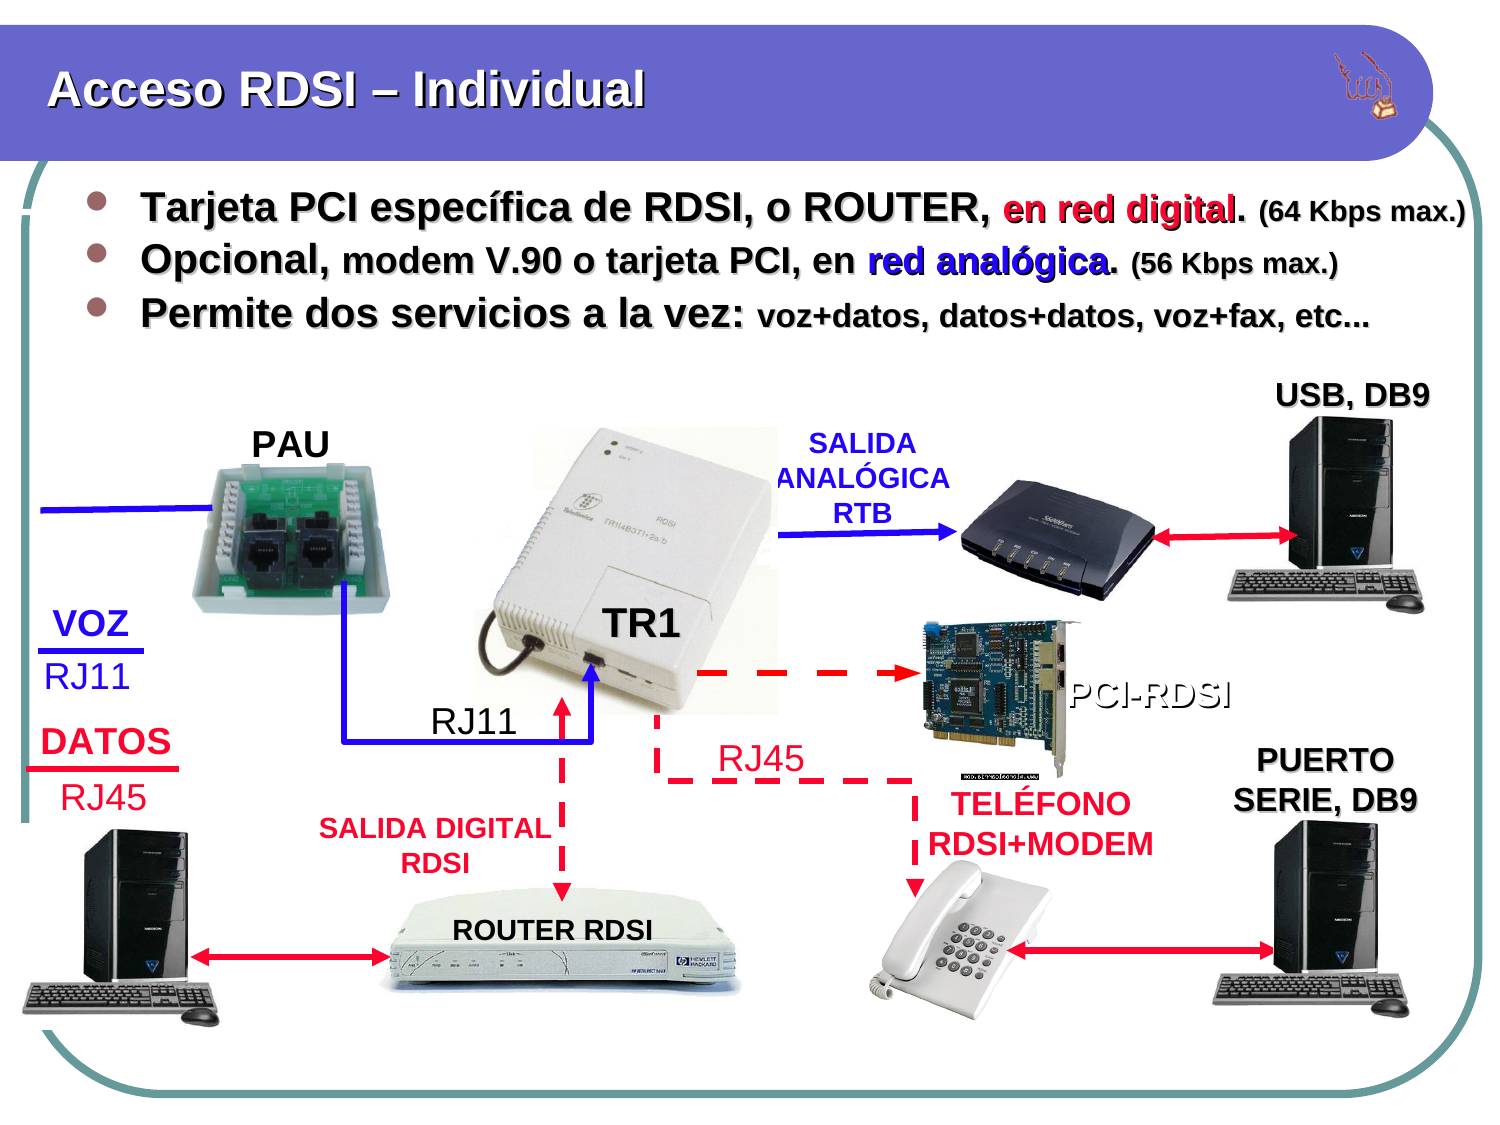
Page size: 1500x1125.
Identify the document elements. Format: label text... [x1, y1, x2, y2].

text_box DATOS [25, 709, 191, 771]
text_box SALIDA ANALÓGICA RTB [733, 417, 992, 538]
text_box TR1 [587, 587, 726, 654]
text_box TELÉFONO RDSI+MODEM [908, 774, 1174, 870]
text_box PCI-RDSI [1051, 661, 1249, 722]
picture [868, 857, 1053, 1021]
text_box VOZ [37, 591, 156, 653]
picture [18, 823, 225, 1030]
picture [474, 427, 778, 715]
picture [1208, 827, 1415, 1021]
text_box RJ45 [692, 726, 820, 787]
picture [183, 456, 396, 621]
picture [379, 882, 747, 1005]
picture [885, 614, 1115, 780]
text_box RJ11 [18, 644, 146, 705]
picture [1223, 410, 1430, 617]
text_box PUERTO SERIE, DB9 [1195, 730, 1456, 827]
text_box SALIDA DIGITAL RDSI [297, 801, 574, 888]
picture [1333, 52, 1412, 131]
text_box ROUTER RDSI [385, 903, 721, 955]
list Tarjeta PCI específica de RDSI, o ROUTER, en red digital. (64 Kbps max.) Opcional, modem V.90 o tarjeta PCI, en red analógica. (56 Kbps max.) Permite dos servicios a la vez: voz+datos, datos+datos, voz+fax, etc... [69, 177, 1493, 362]
text_box PAU [231, 411, 351, 473]
text_box USB, DB9 [1223, 365, 1483, 422]
picture [948, 463, 1172, 612]
text_box RJ45 [34, 765, 162, 823]
title Acceso RDSI – Individual [31, 10, 1347, 161]
text_box RJ11 [404, 689, 533, 751]
